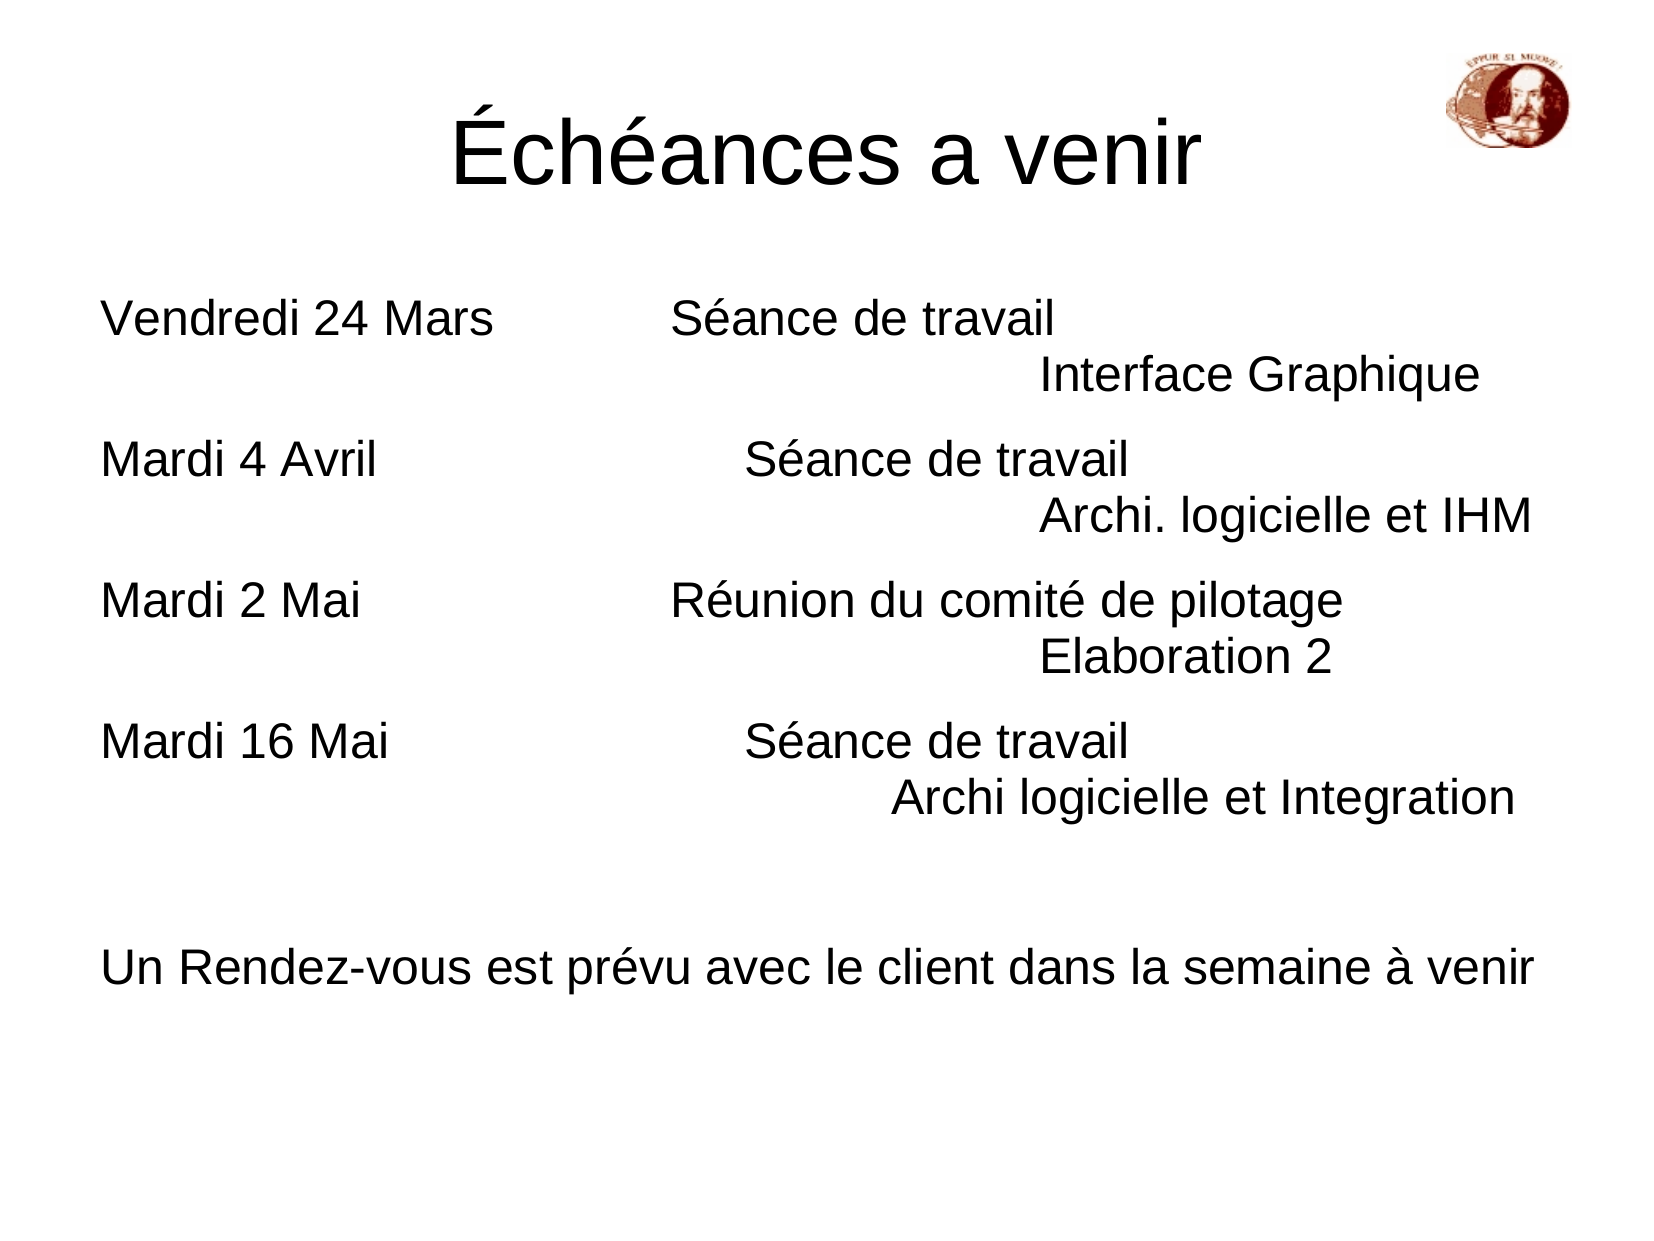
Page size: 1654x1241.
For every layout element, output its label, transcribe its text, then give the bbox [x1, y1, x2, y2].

picture [1446, 53, 1572, 148]
list Vendredi 24 Mars Séance de travail Interface Graphique Mardi 4 Avril Séance de travail Archi. logicielle et IHM Mardi 2 Mai Réunion du comité de pilotage Elaboration 2 Mardi 16 Mai Séance de travail Archi logicielle et Integration Un Rendez-vous est prévu avec le client dans la semaine à venir [82, 290, 1571, 1109]
title Échéances a venir [82, 49, 1571, 257]
